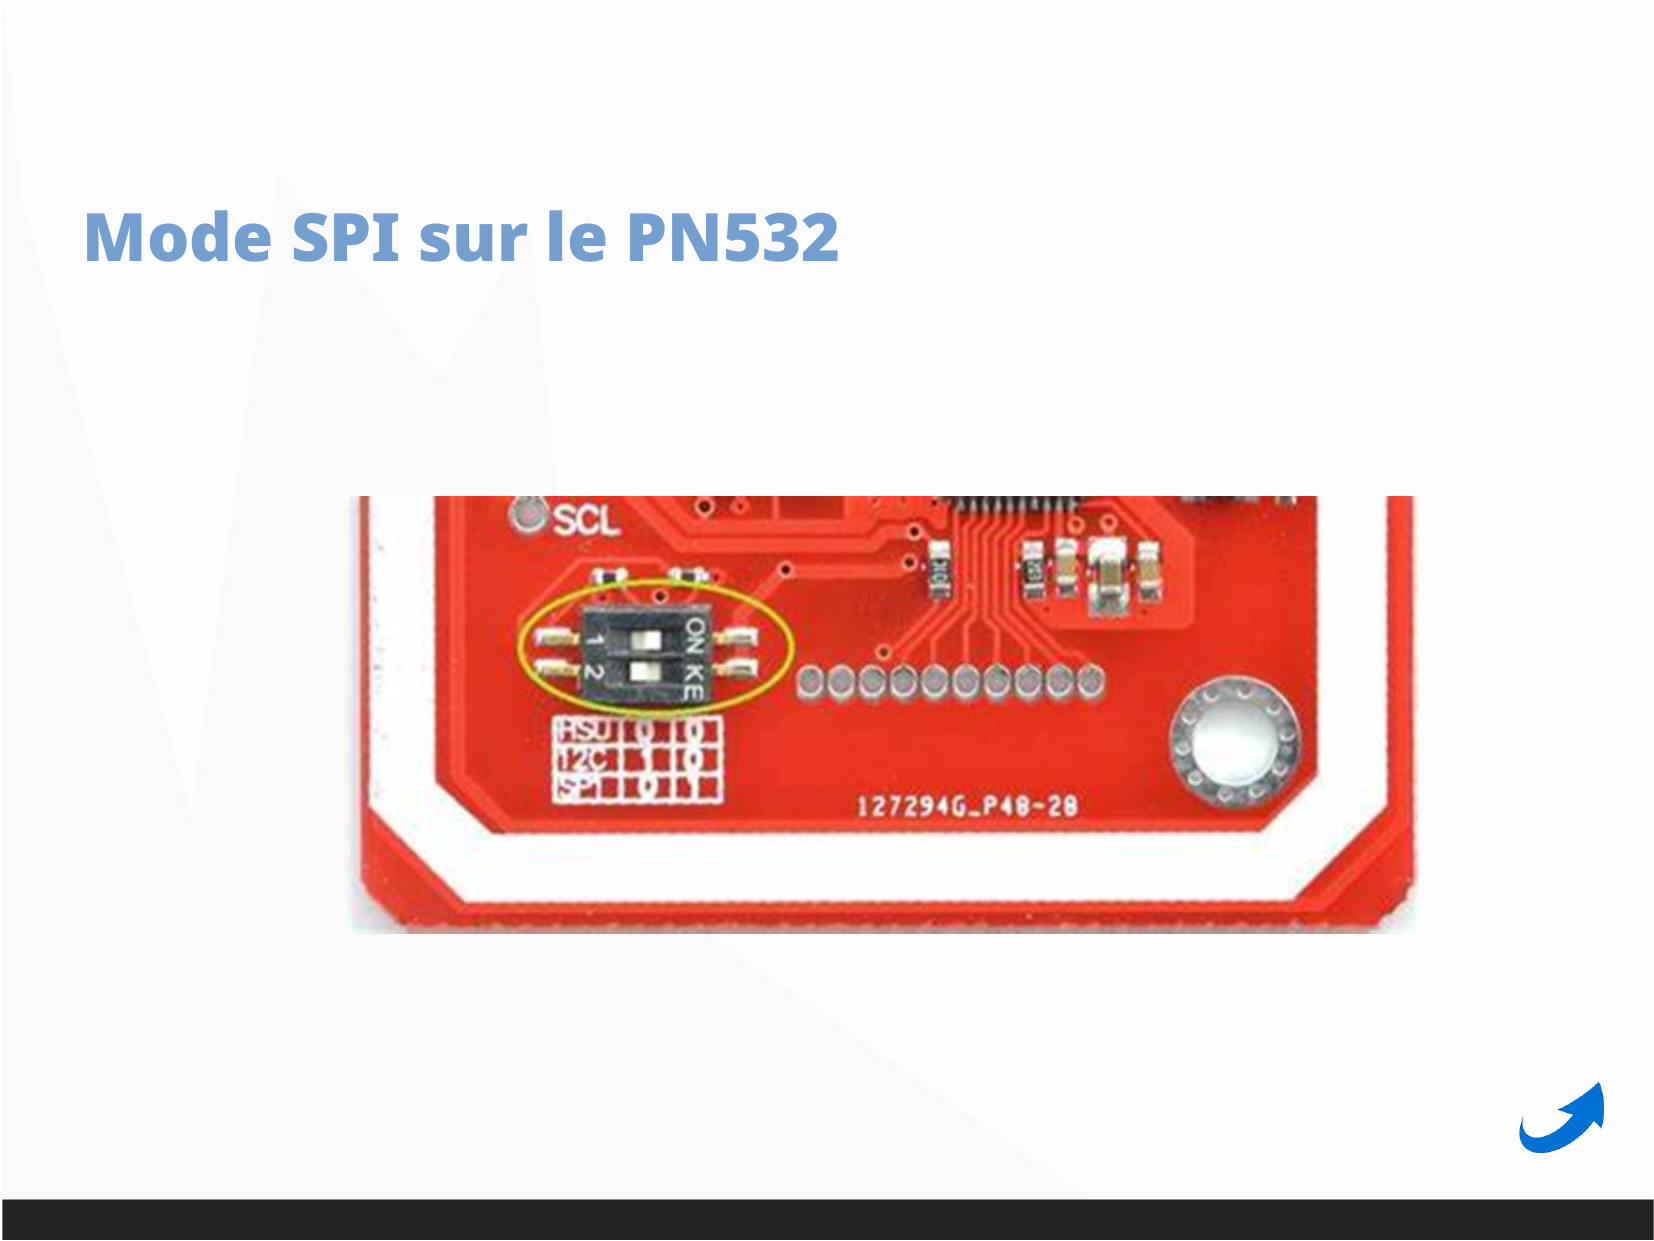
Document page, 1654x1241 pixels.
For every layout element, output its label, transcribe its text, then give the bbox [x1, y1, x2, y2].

title Mode SPI sur le PN532 [82, 132, 1571, 340]
picture [2, 0, 1654, 1241]
